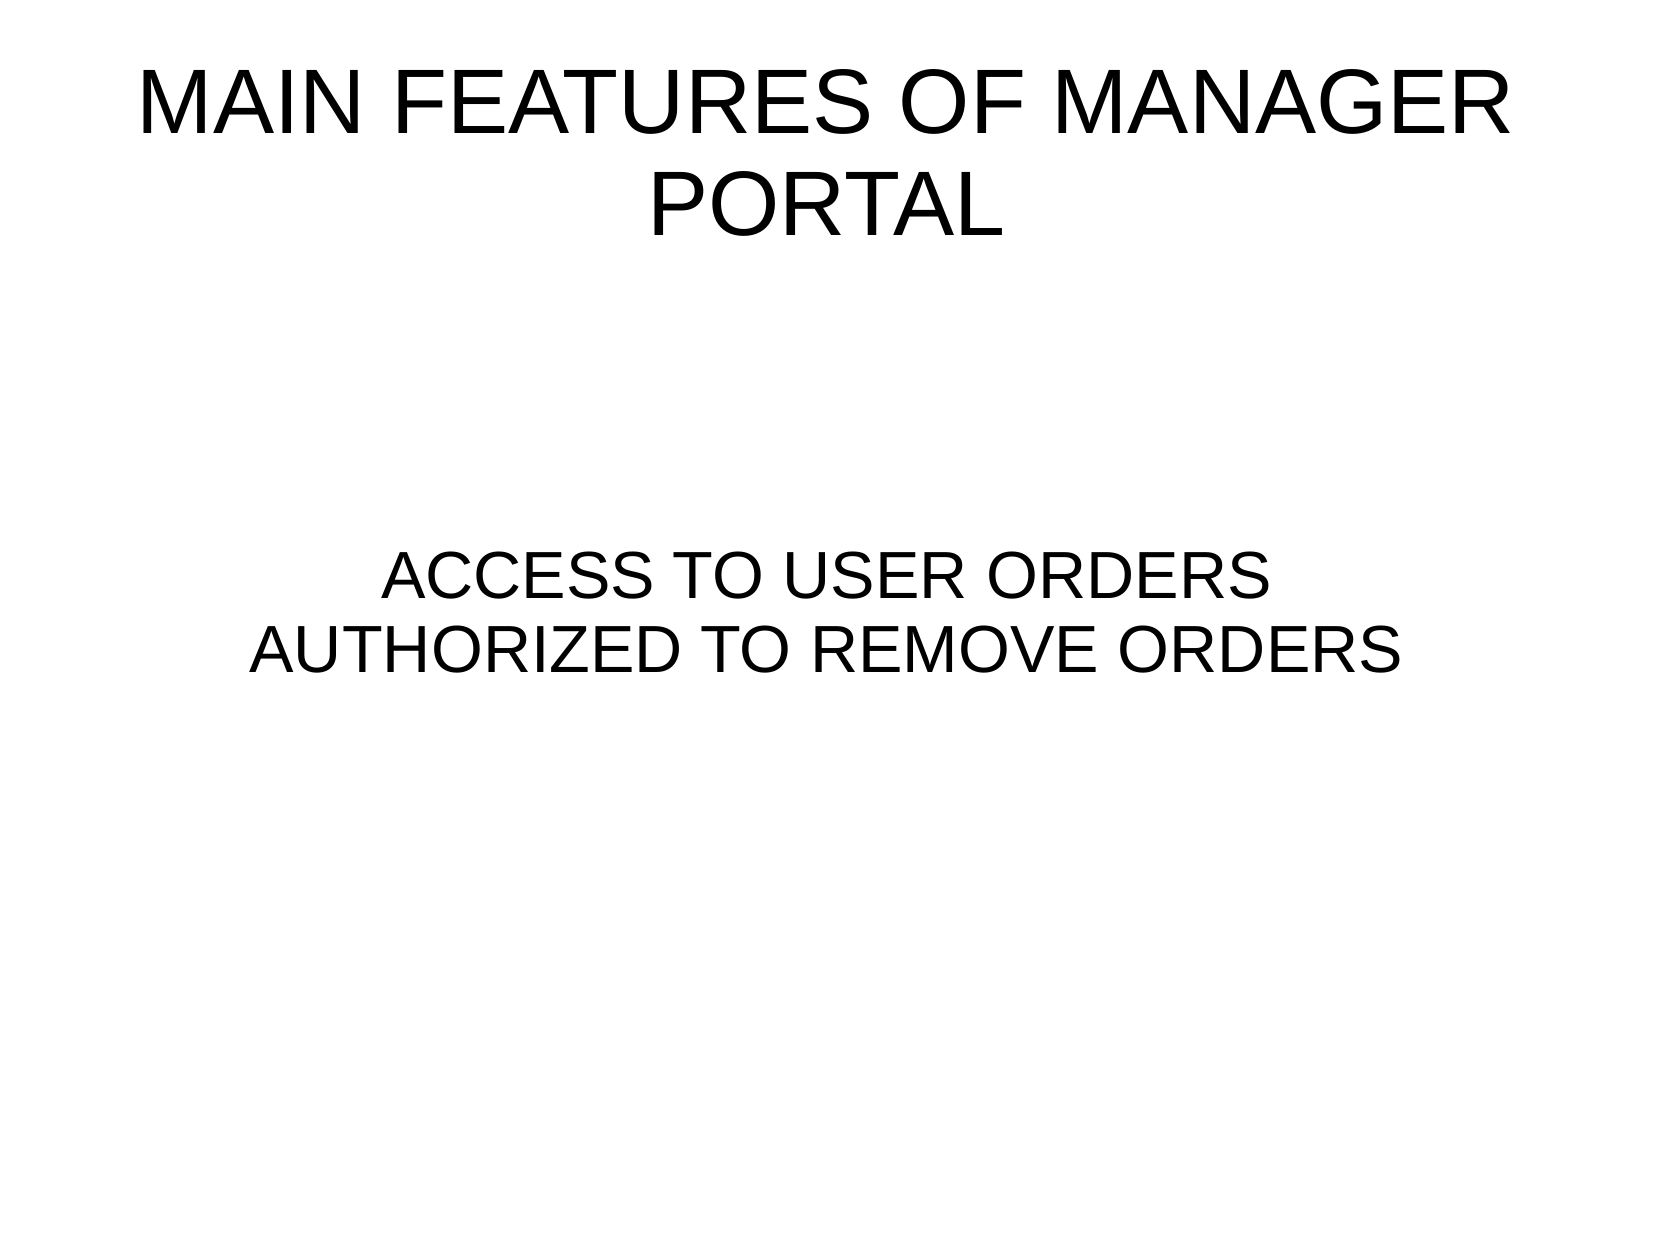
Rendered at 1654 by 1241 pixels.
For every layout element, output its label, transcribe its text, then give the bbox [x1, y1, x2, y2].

subtitle ACCESS TO USER ORDERS AUTHORIZED TO REMOVE ORDERS [82, 290, 1571, 1010]
title MAIN FEATURES OF MANAGER PORTAL [82, 49, 1571, 257]
